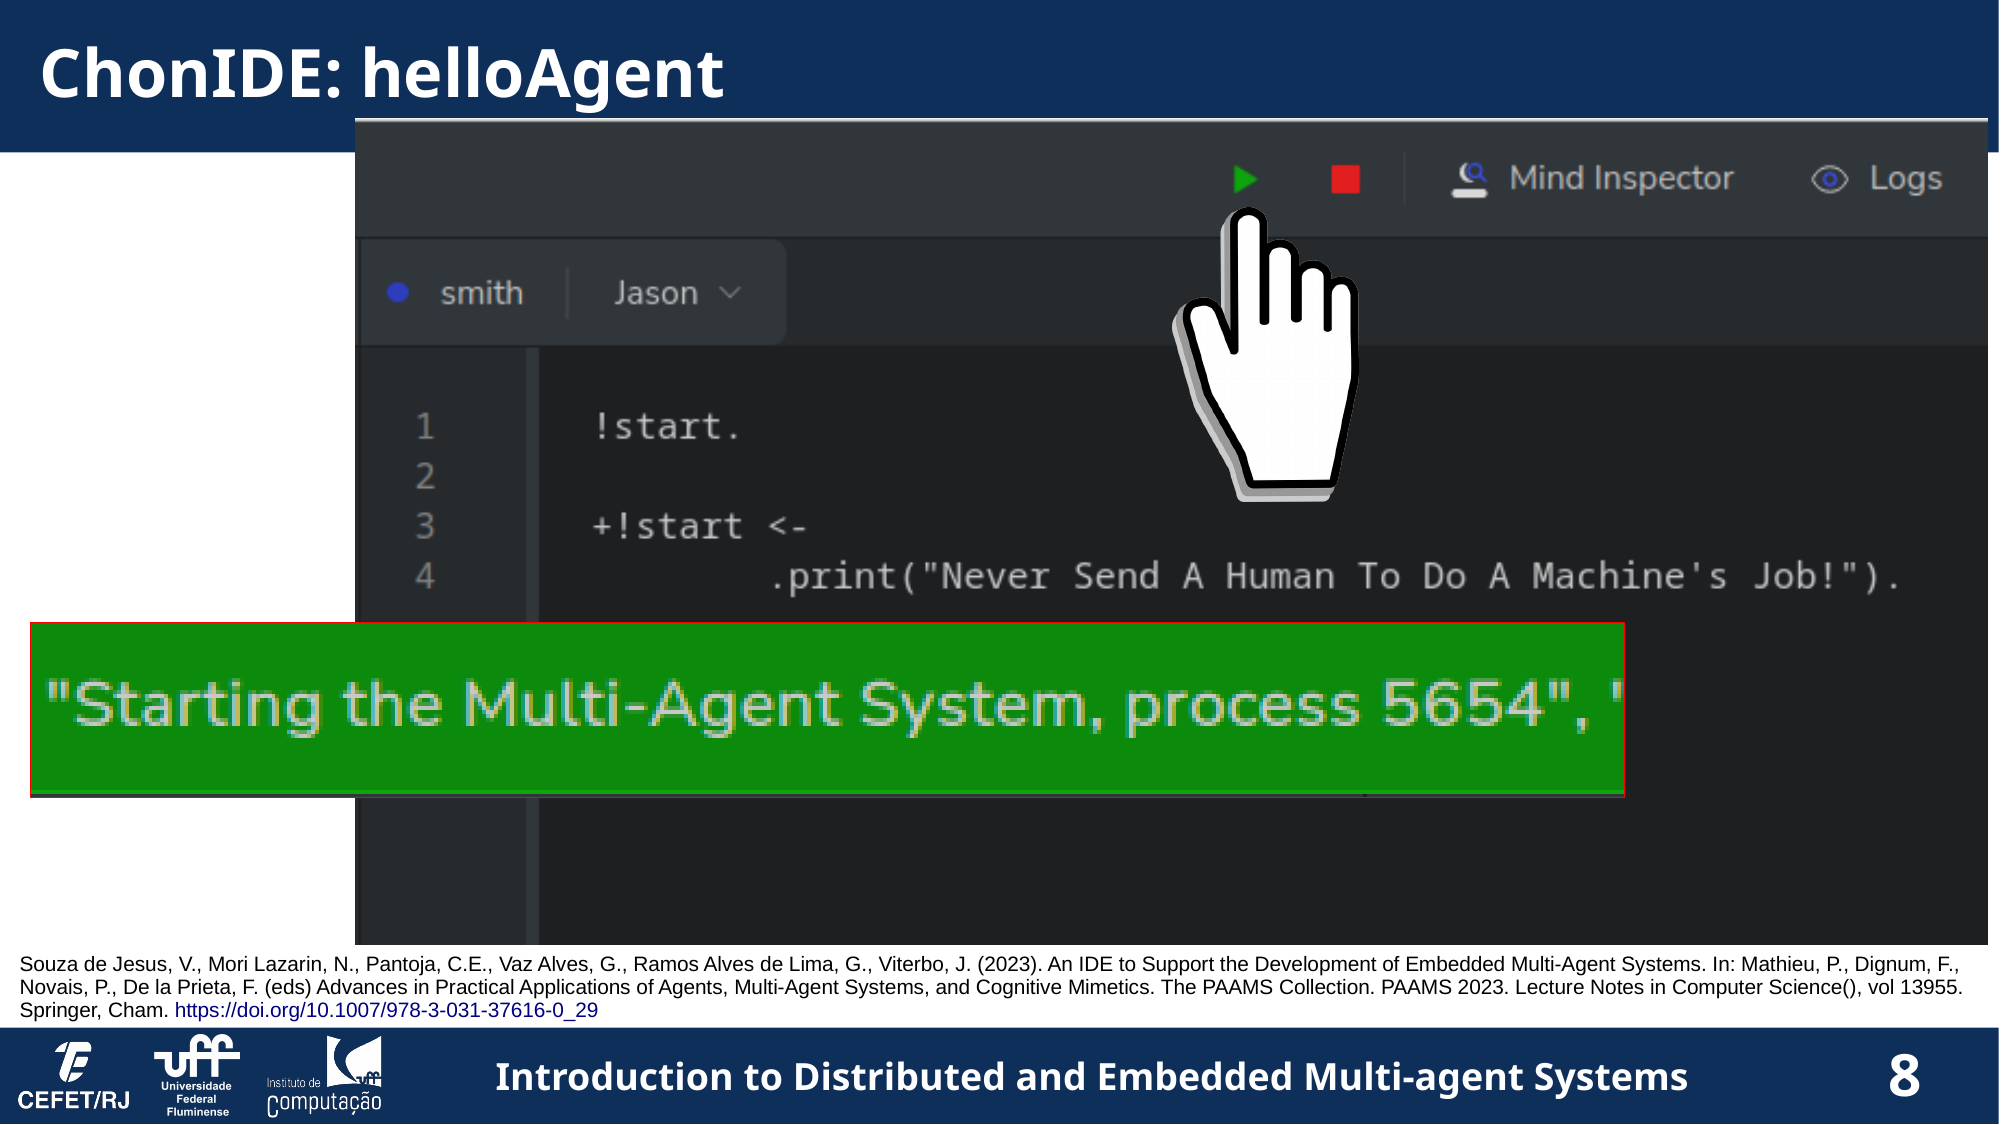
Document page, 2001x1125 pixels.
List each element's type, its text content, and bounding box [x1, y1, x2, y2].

text_box Souza de Jesus, V., Mori Lazarin, N., Pantoja, C.E., Vaz Alves, G., Ramos Alves de Lima, G., Viterbo, J. (2023). An IDE to Support the Development of Embedded Multi-Agent Systems. In: Mathieu, P., Dignum, F., Novais, P., De la Prieta, F. (eds) Advances in Practical Applications of Agents, Multi-Agent Systems, and Cognitive Mimetics. The PAAMS Collection. PAAMS 2023. Lecture Notes in Computer Science(), vol 13955. Springer, Cham. https://doi.org/10.1007/978-3-031-37616-0_29 [4, 944, 1979, 1030]
picture [265, 1033, 383, 1118]
text_box ChonIDE: helloAgent [25, 23, 1998, 116]
picture [18, 1030, 129, 1125]
picture [30, 118, 1988, 945]
picture [153, 1033, 241, 1121]
